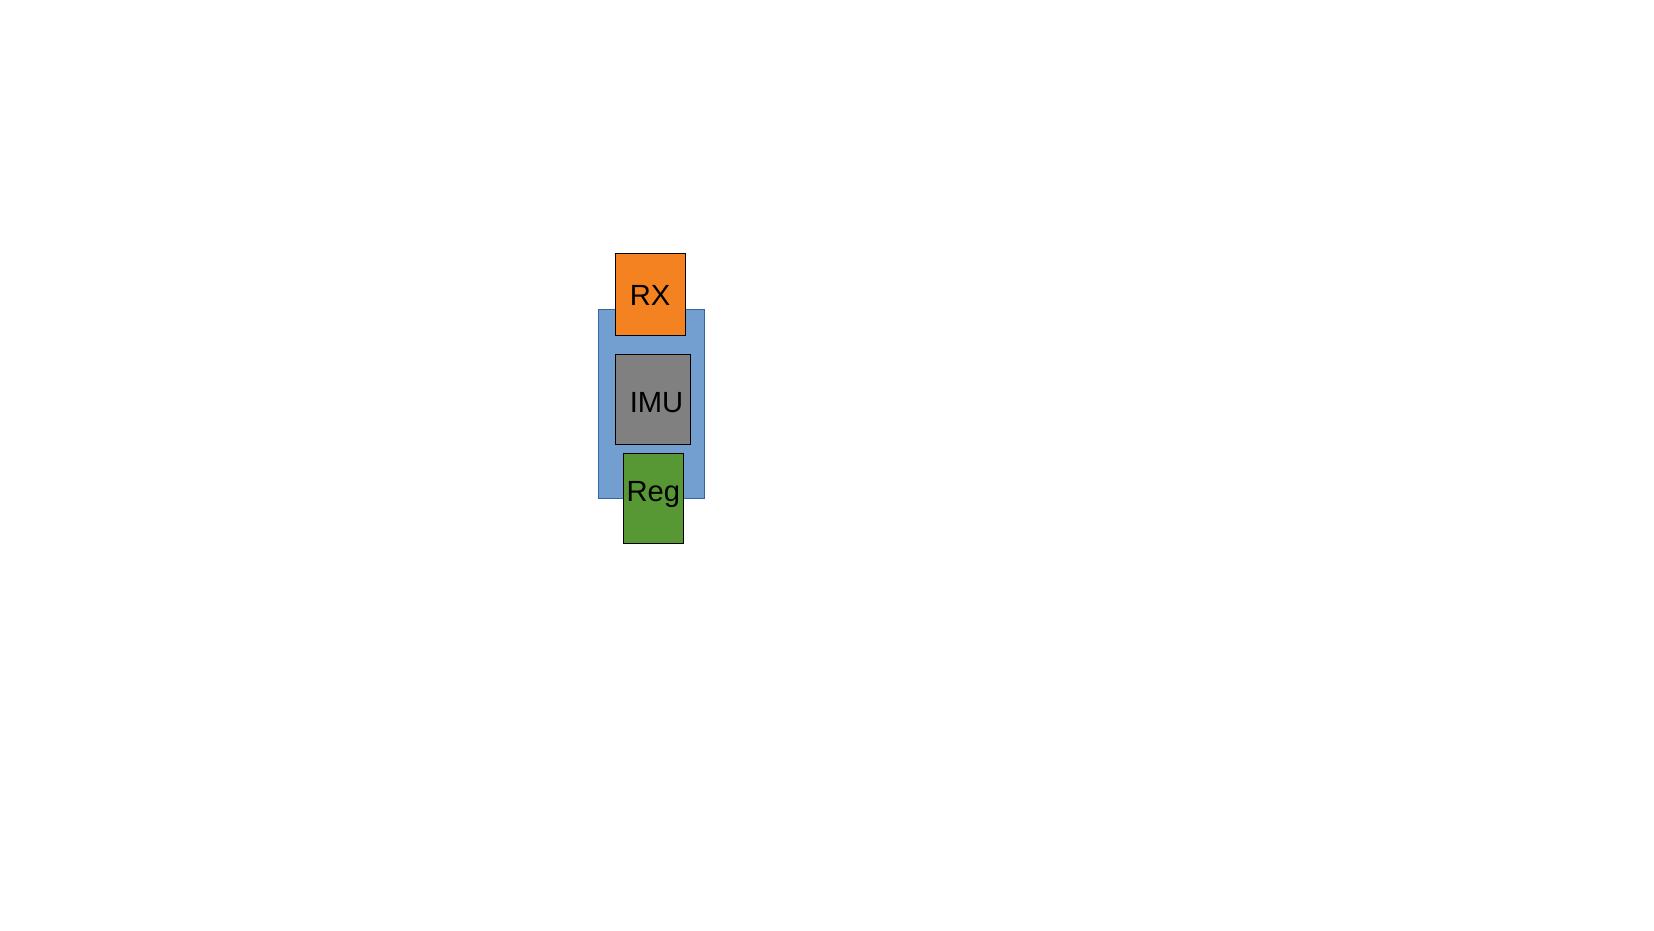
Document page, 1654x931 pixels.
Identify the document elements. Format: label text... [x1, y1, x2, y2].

text_box [615, 426, 691, 445]
text_box Reg [611, 468, 696, 516]
text_box [598, 309, 705, 499]
text_box MCU [604, 378, 730, 460]
text_box RX [615, 271, 699, 320]
text_box [623, 516, 684, 544]
text_box IMU [615, 378, 698, 426]
text_box [615, 253, 686, 271]
